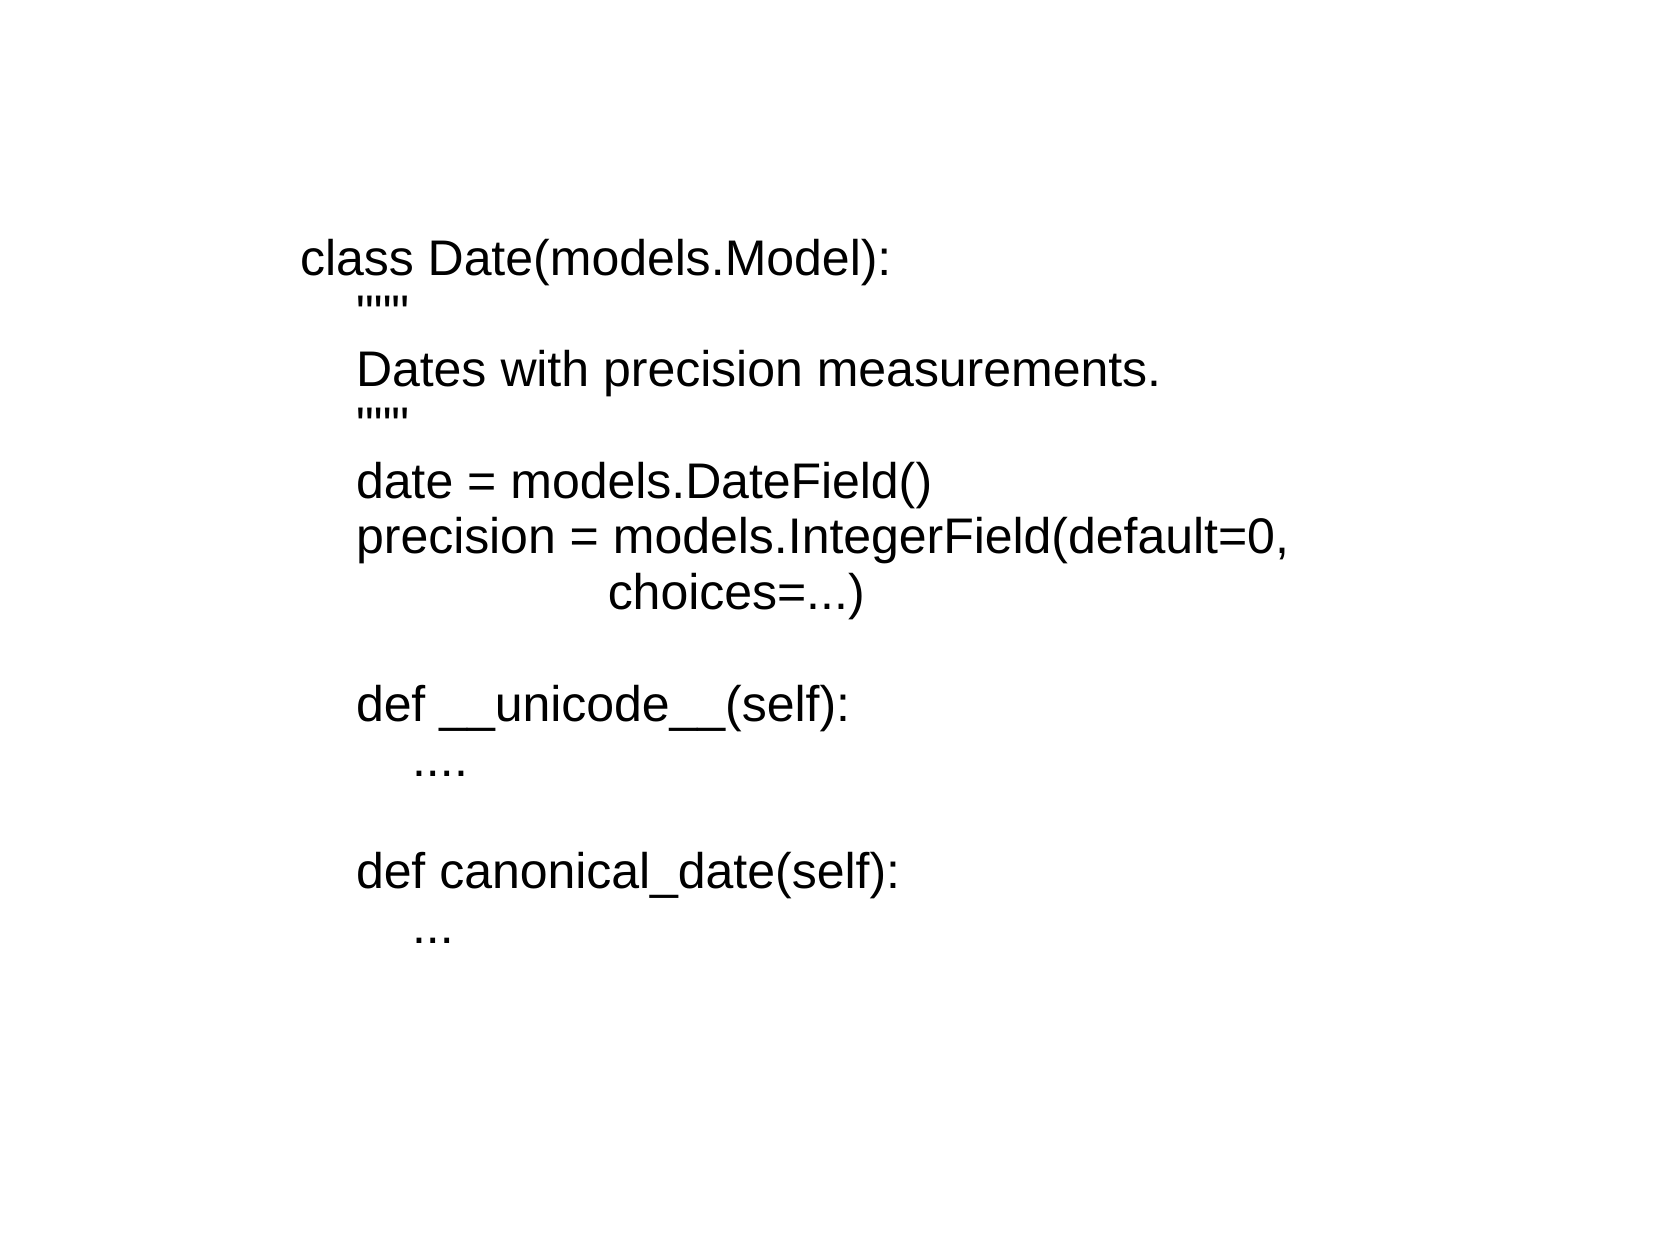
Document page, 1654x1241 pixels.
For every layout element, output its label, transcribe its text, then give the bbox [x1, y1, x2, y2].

text_box class Date(models.Model): """ Dates with precision measurements. """ date = models.DateField() precision = models.IntegerField(default=0, choices=...) def __unicode__(self): .... def canonical_date(self): ... [285, 222, 1305, 1018]
